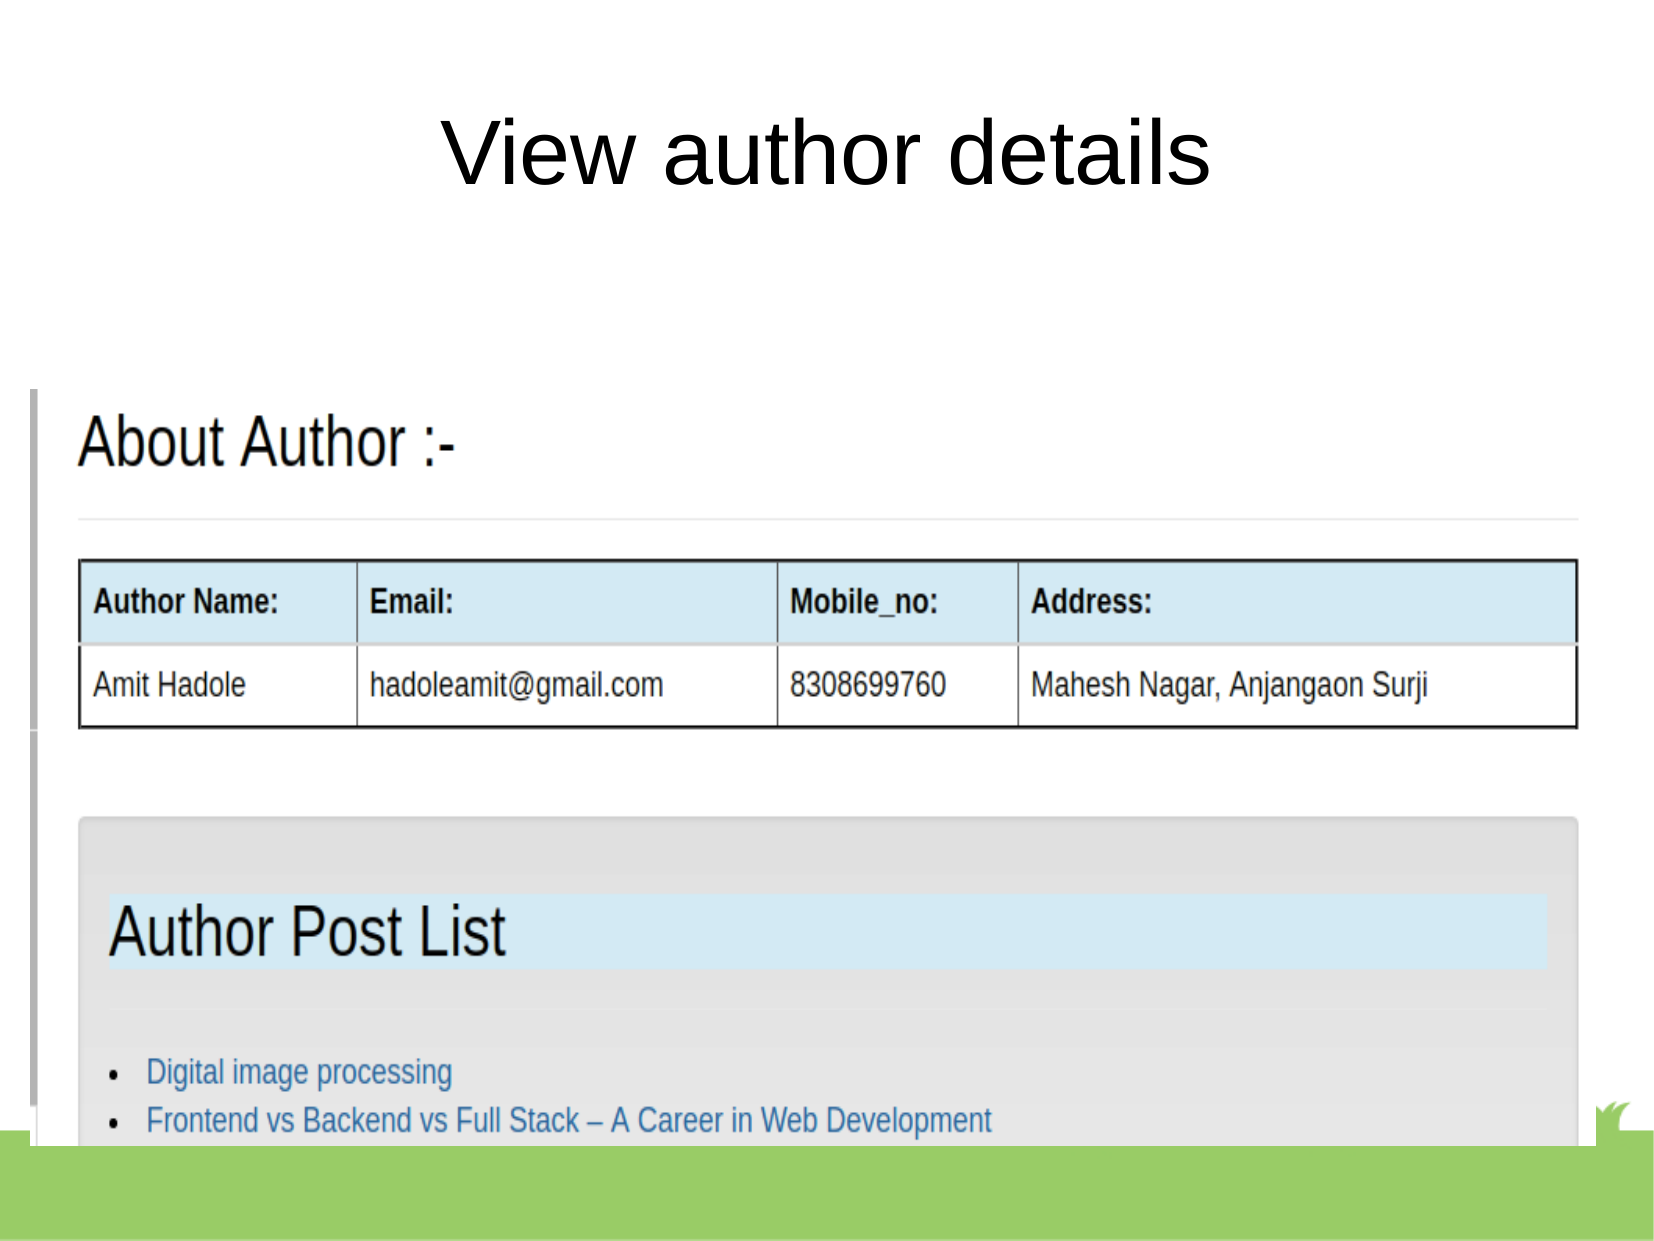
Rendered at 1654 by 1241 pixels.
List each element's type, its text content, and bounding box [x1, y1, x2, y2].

title View author details [82, 49, 1571, 257]
picture [0, 0, 1654, 1241]
